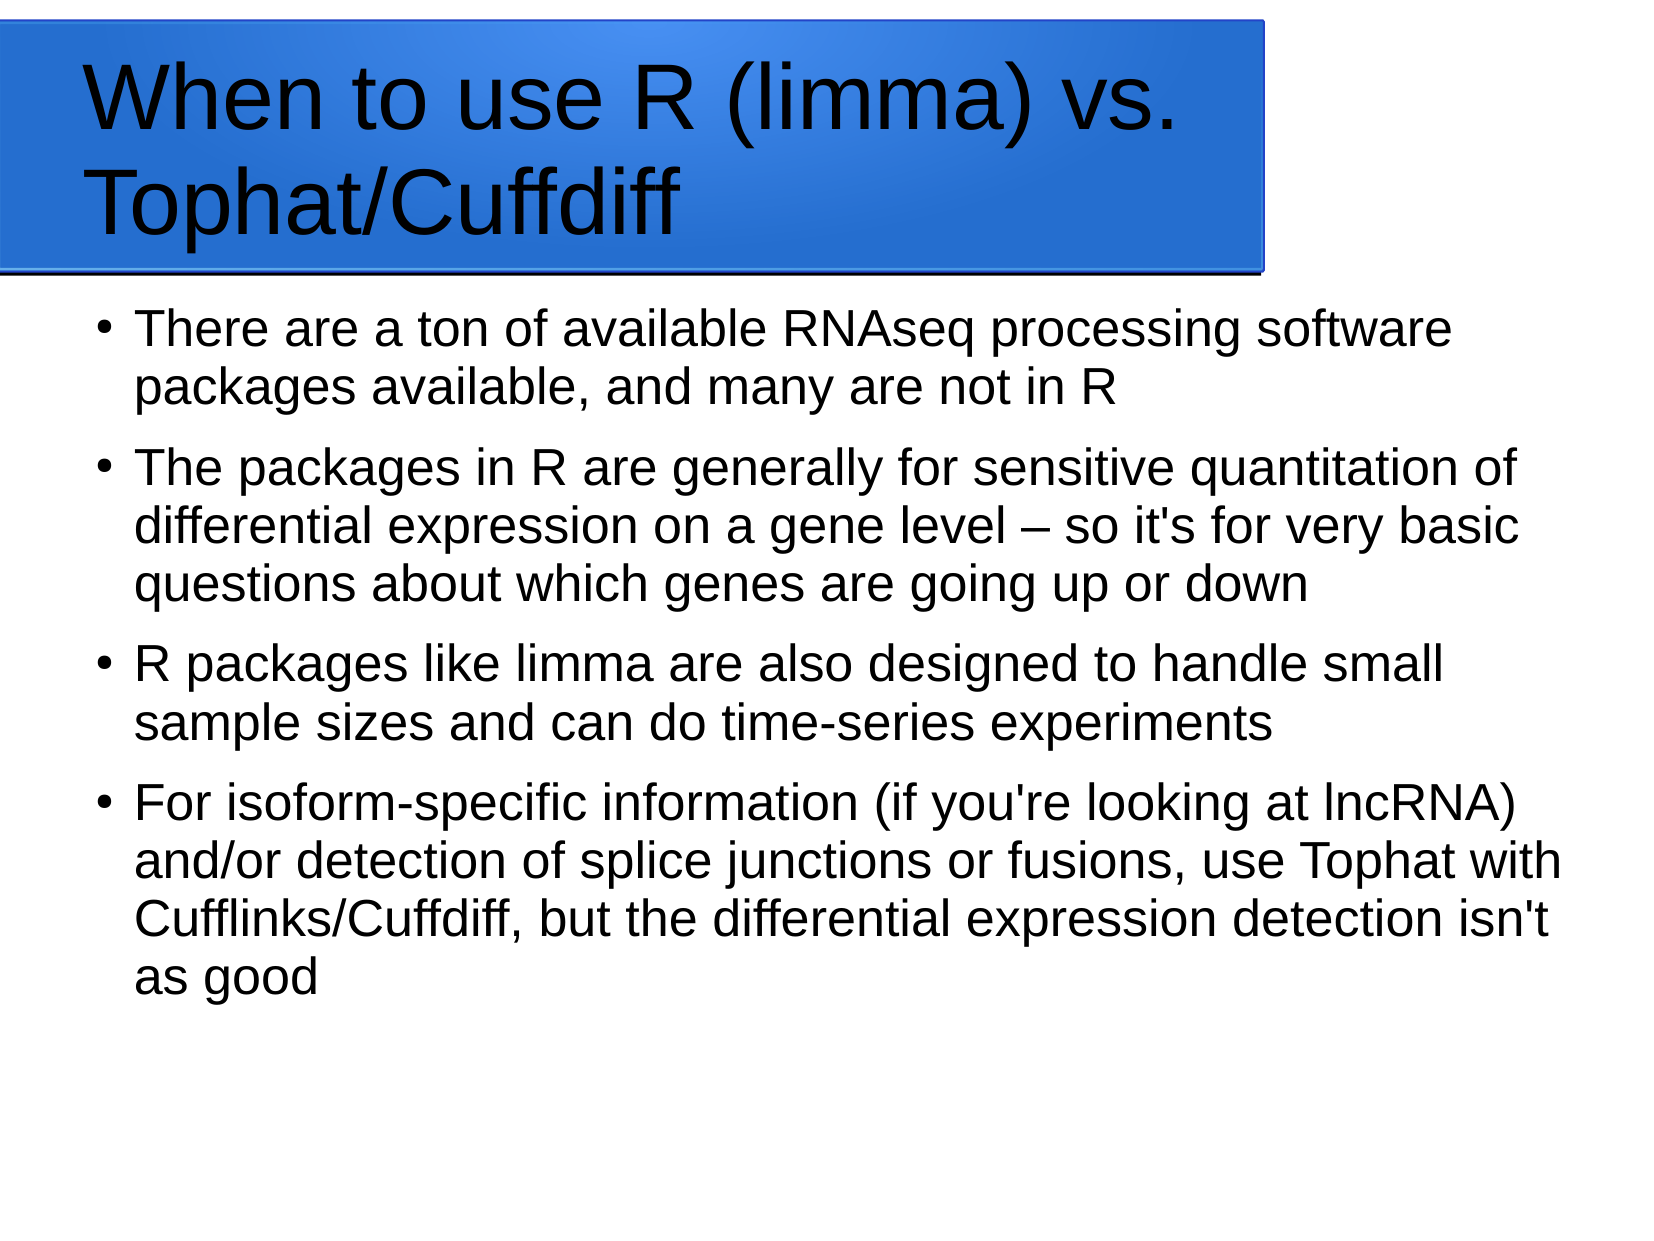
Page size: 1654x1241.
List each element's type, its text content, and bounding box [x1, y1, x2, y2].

title When to use R (limma) vs. Tophat/Cuffdiff [82, 45, 1235, 255]
list There are a ton of available RNAseq processing software packages available, and many are not in R The packages in R are generally for sensitive quantitation of differential expression on a gene level – so it's for very basic questions about which genes are going up or down R packages like limma are also designed to handle small sample sizes and can do time-series experiments For isoform-specific information (if you're looking at lncRNA) and/or detection of splice junctions or fusions, use Tophat with Cufflinks/Cuffdiff, but the differential expression detection isn't as good [82, 299, 1571, 1019]
